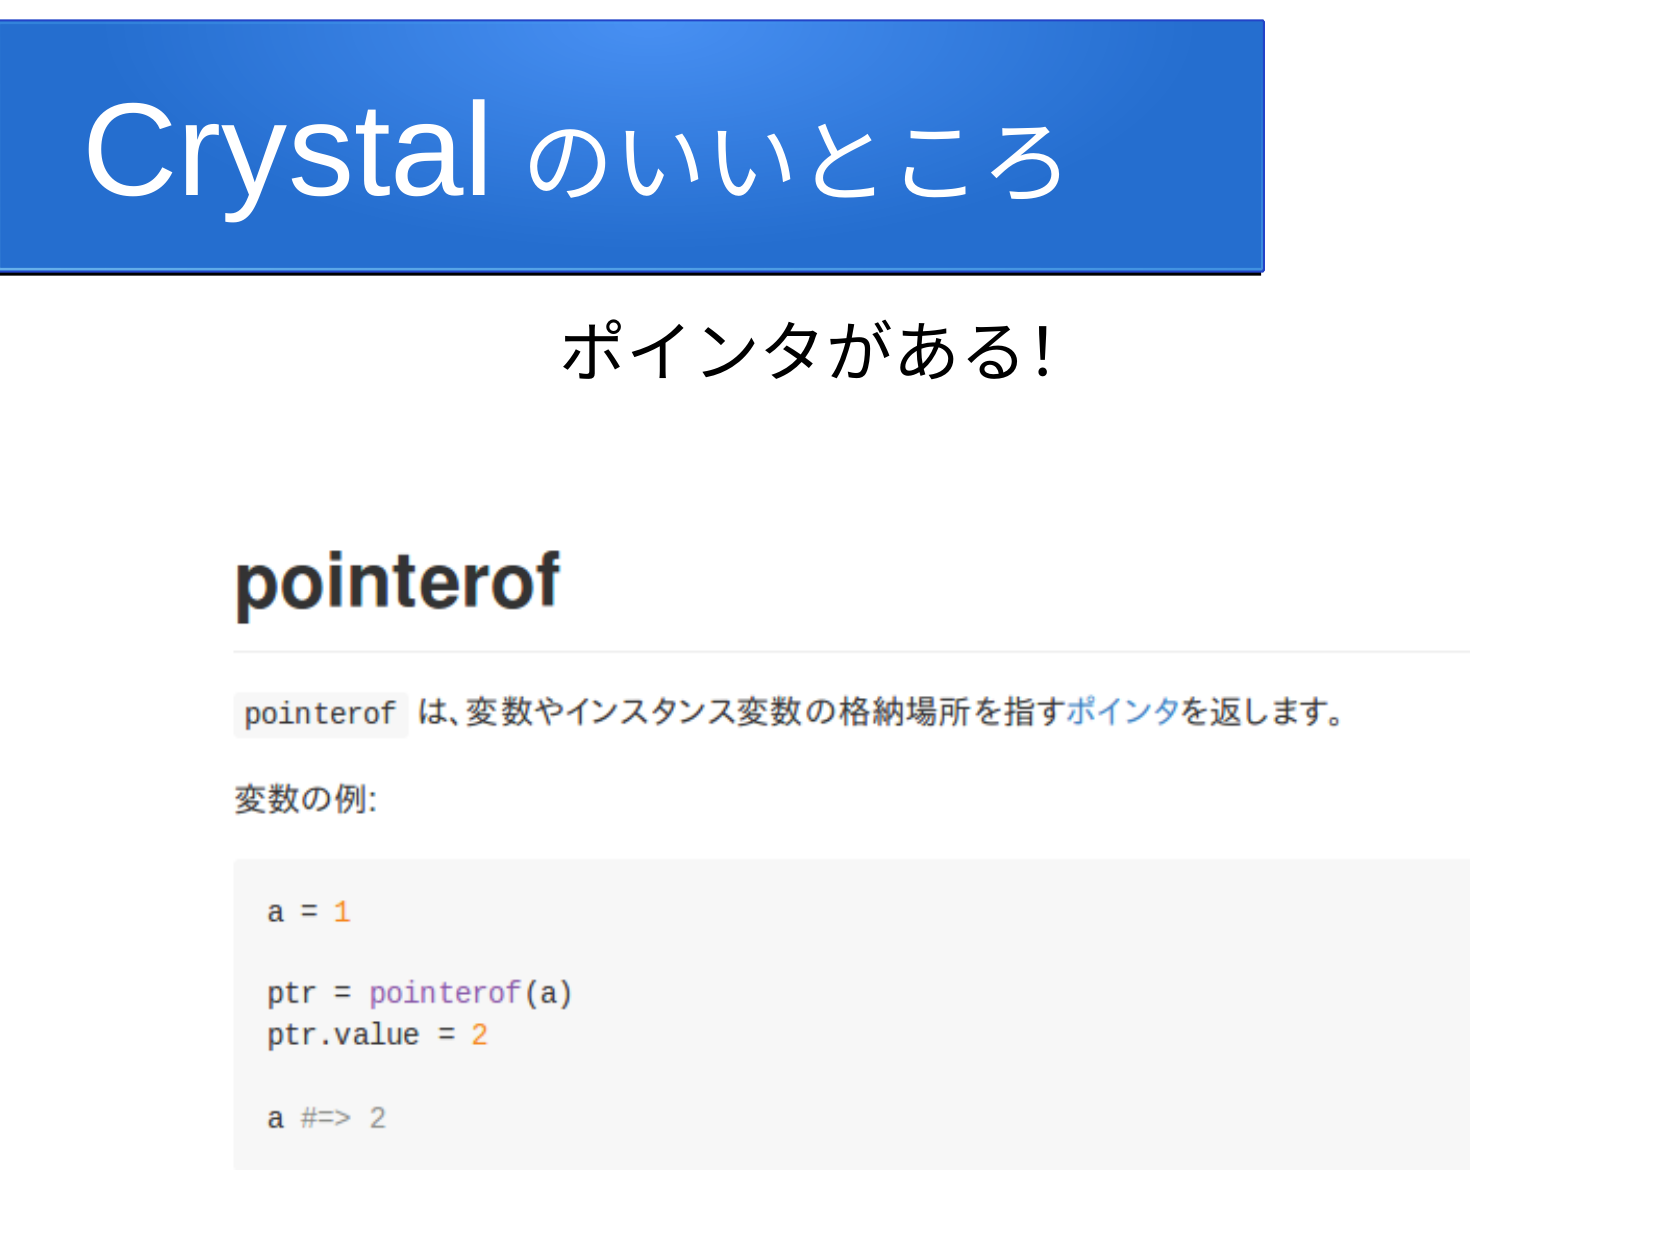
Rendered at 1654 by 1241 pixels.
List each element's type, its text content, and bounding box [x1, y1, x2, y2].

picture [180, 545, 1470, 1171]
title Crystalのいいところ [82, 47, 1235, 252]
subtitle ポインタがある！ [82, 299, 1571, 1019]
